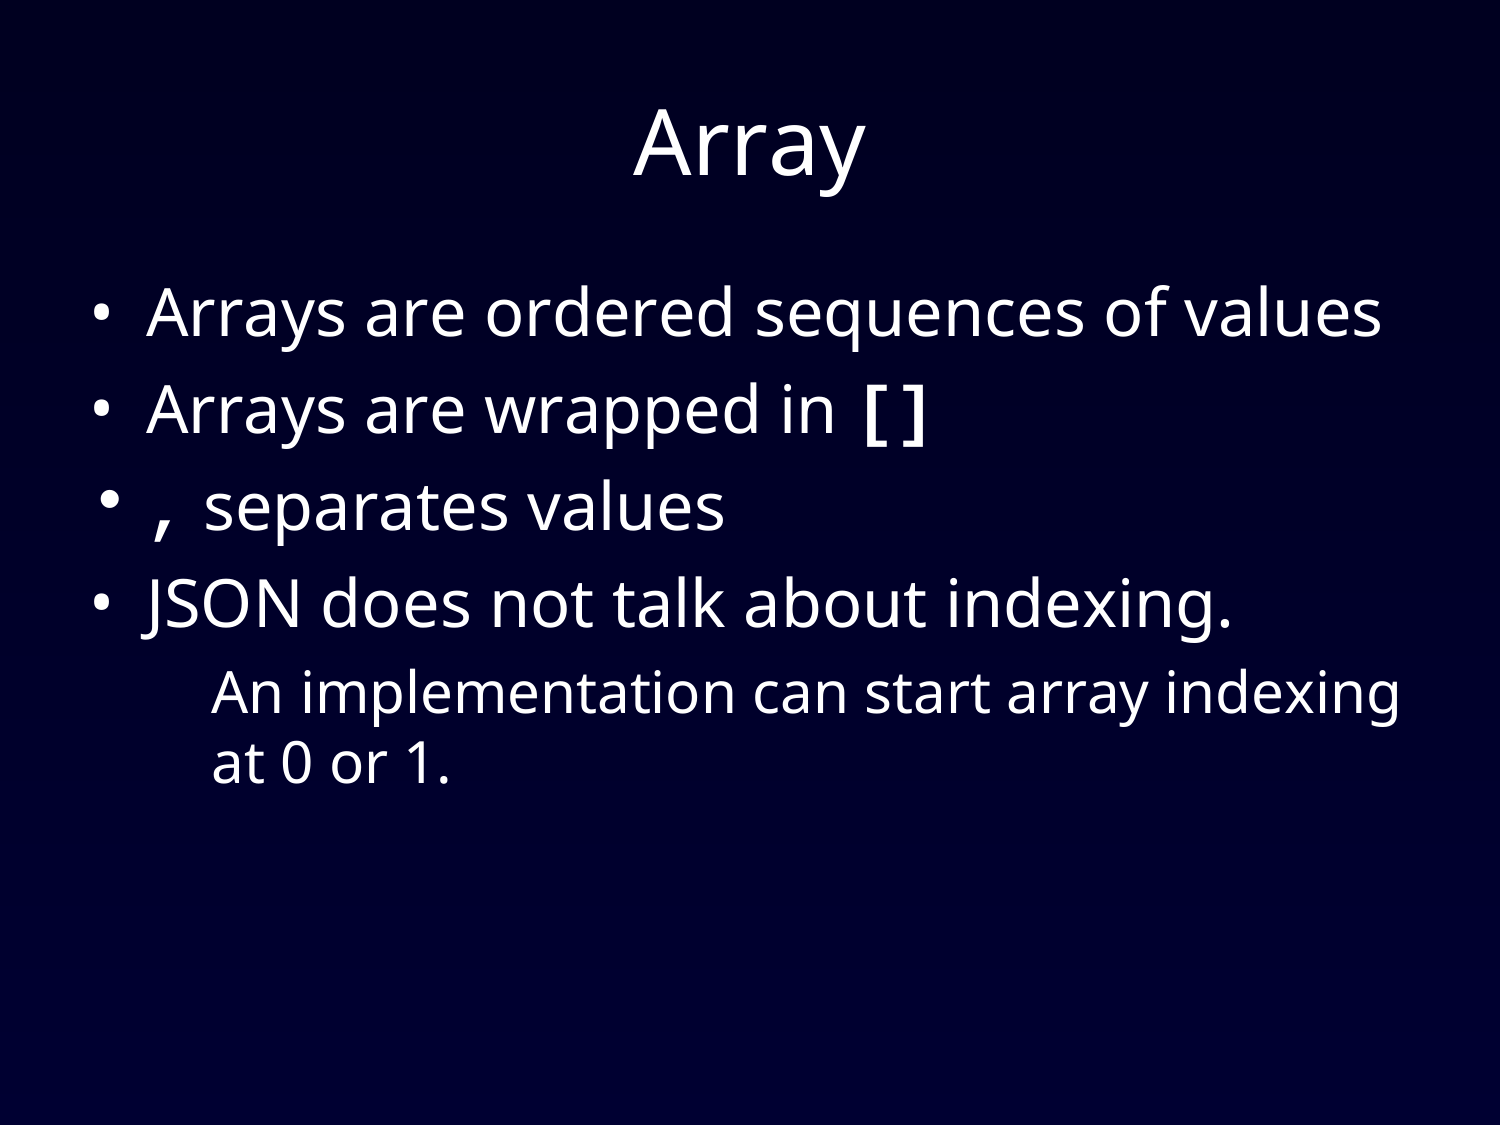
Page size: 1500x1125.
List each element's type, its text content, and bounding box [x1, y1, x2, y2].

title Array [75, 45, 1426, 233]
list Arrays are ordered sequences of values Arrays are wrapped in [] , separates values JSON does not talk about indexing. An implementation can start array indexing at 0 or 1. [75, 262, 1426, 1101]
